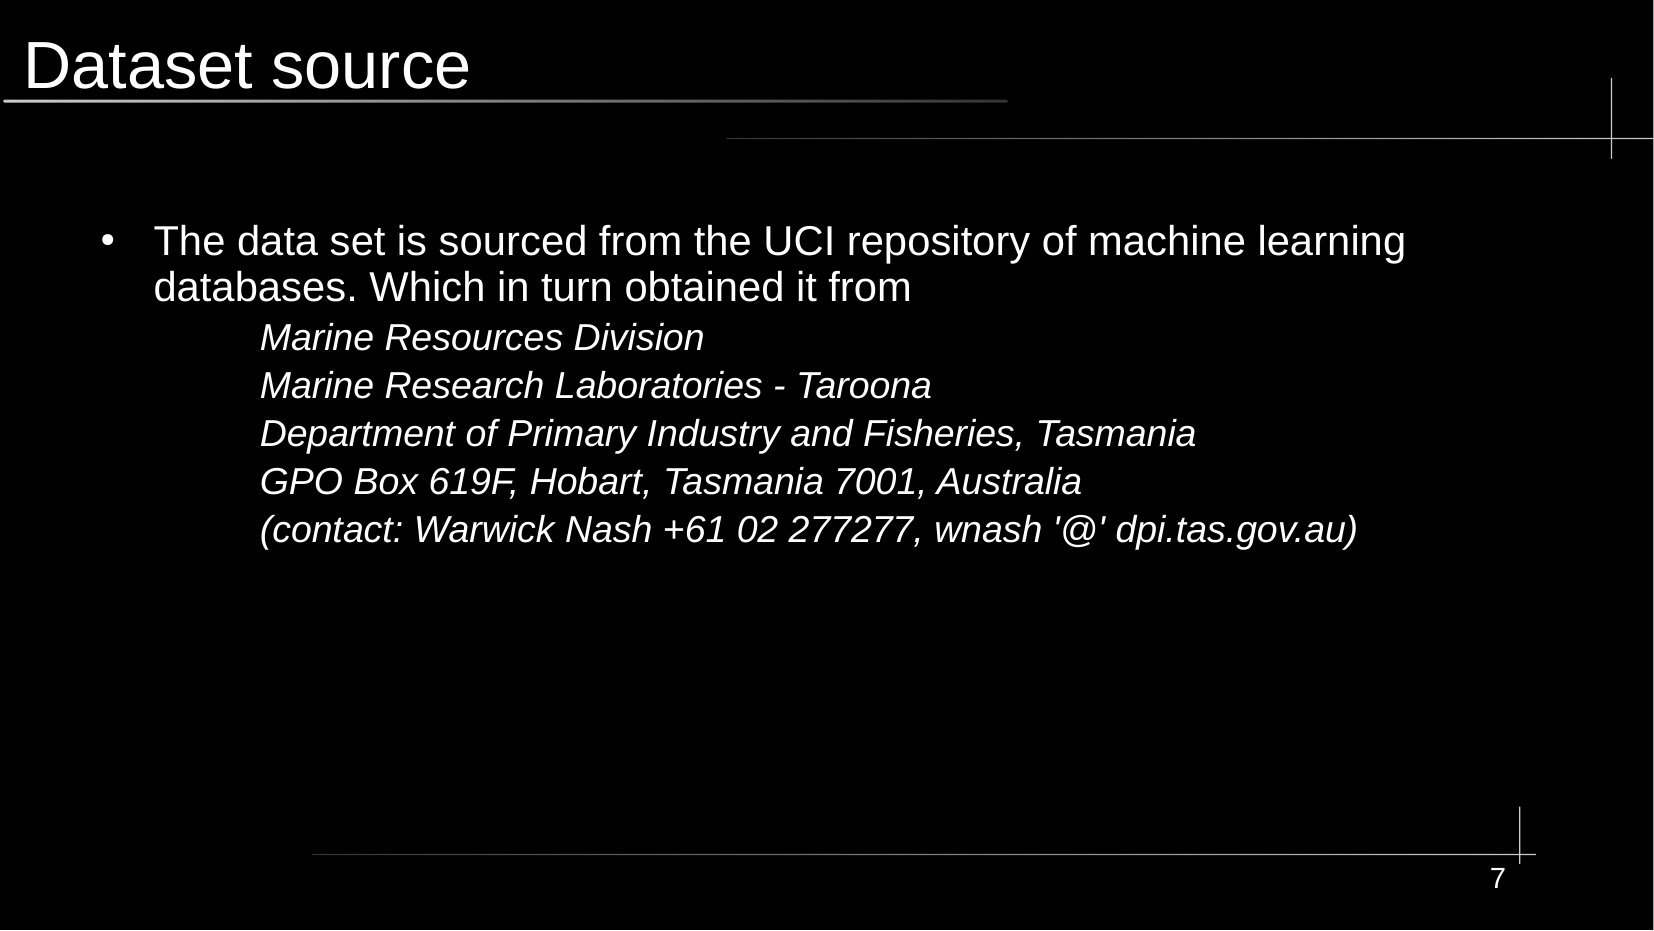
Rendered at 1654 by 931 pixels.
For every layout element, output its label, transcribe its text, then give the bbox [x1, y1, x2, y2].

list The data set is sourced from the UCI repository of machine learning databases. Which in turn obtained it from Marine Resources Division Marine Research Laboratories - Taroona Department of Primary Industry and Fisheries, Tasmania GPO Box 619F, Hobart, Tasmania 7001, Australia (contact: Warwick Nash +61 02 277277, wnash '@' dpi.tas.gov.au) [82, 217, 1571, 758]
title Dataset source [23, 11, 1589, 119]
